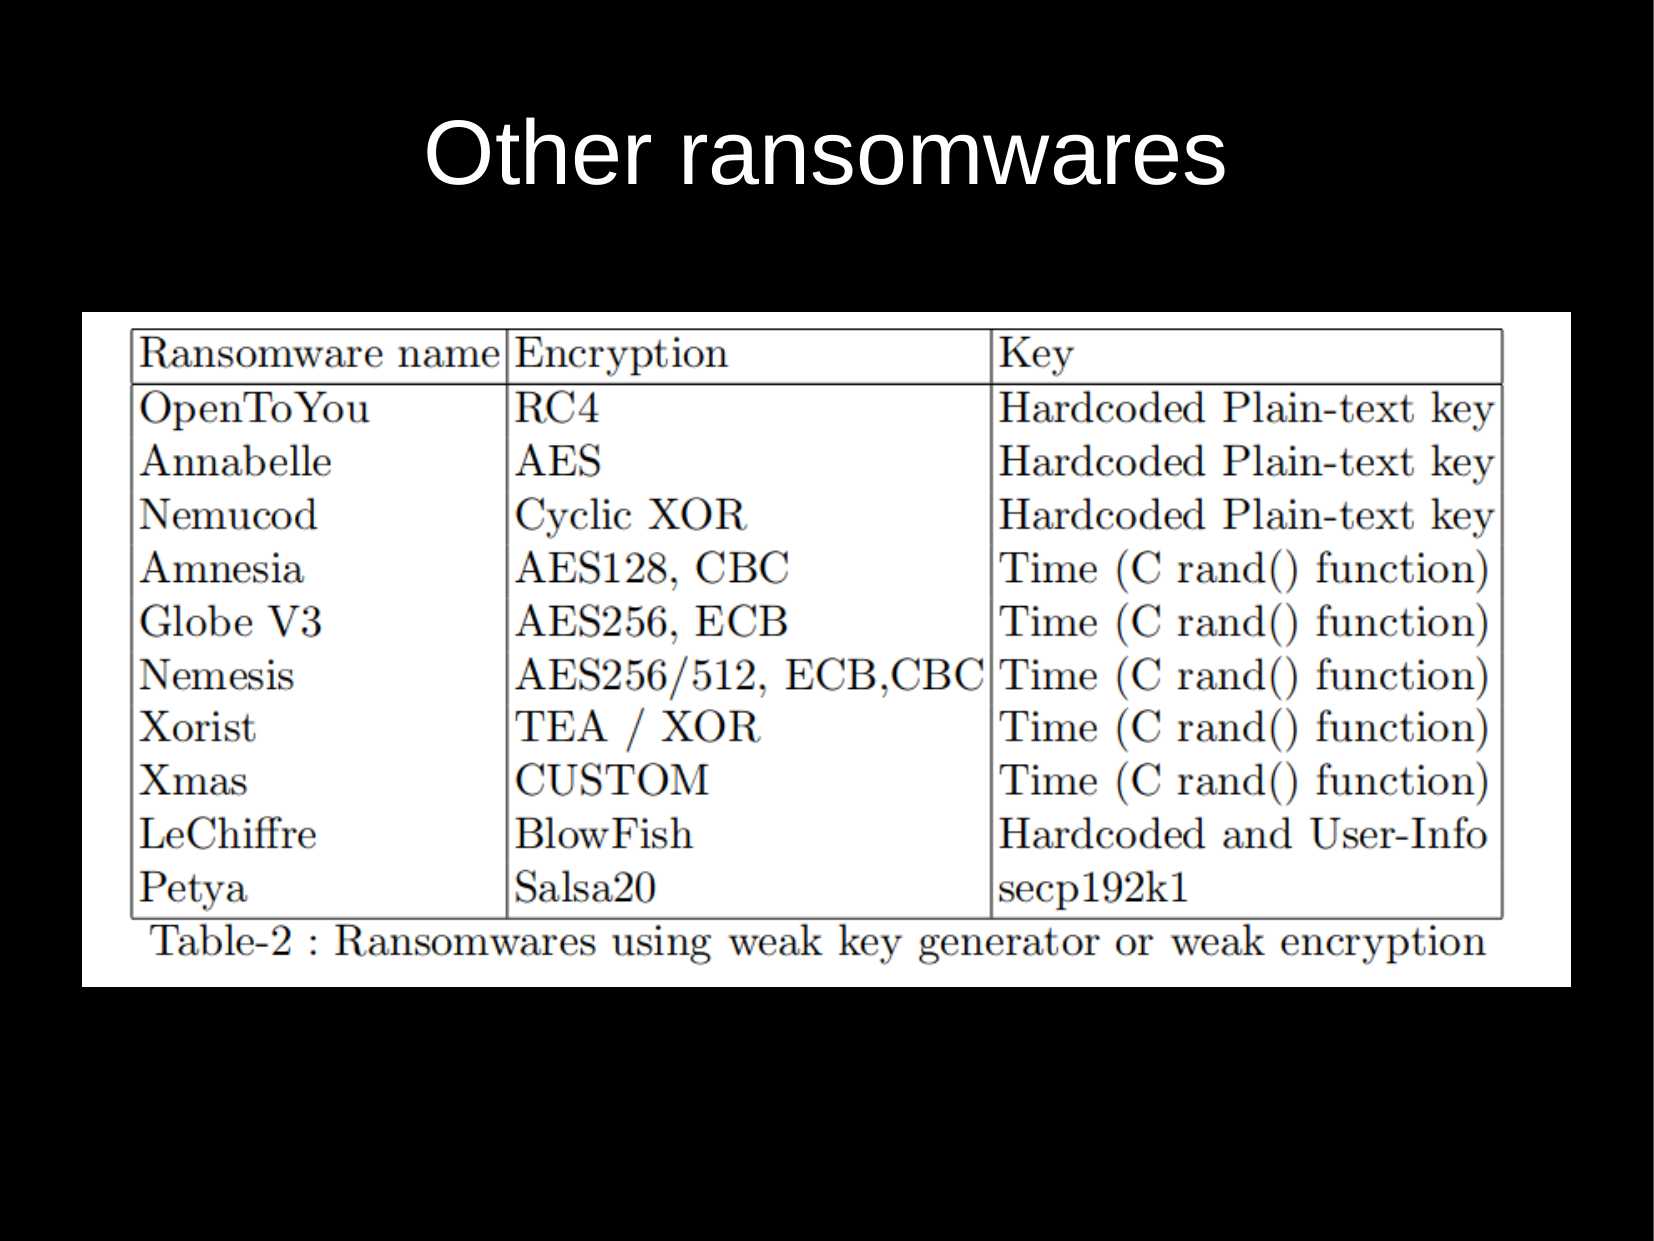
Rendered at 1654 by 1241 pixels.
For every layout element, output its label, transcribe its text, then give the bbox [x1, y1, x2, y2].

picture [0, 0, 1654, 1241]
title Other ransomwares [82, 49, 1571, 257]
